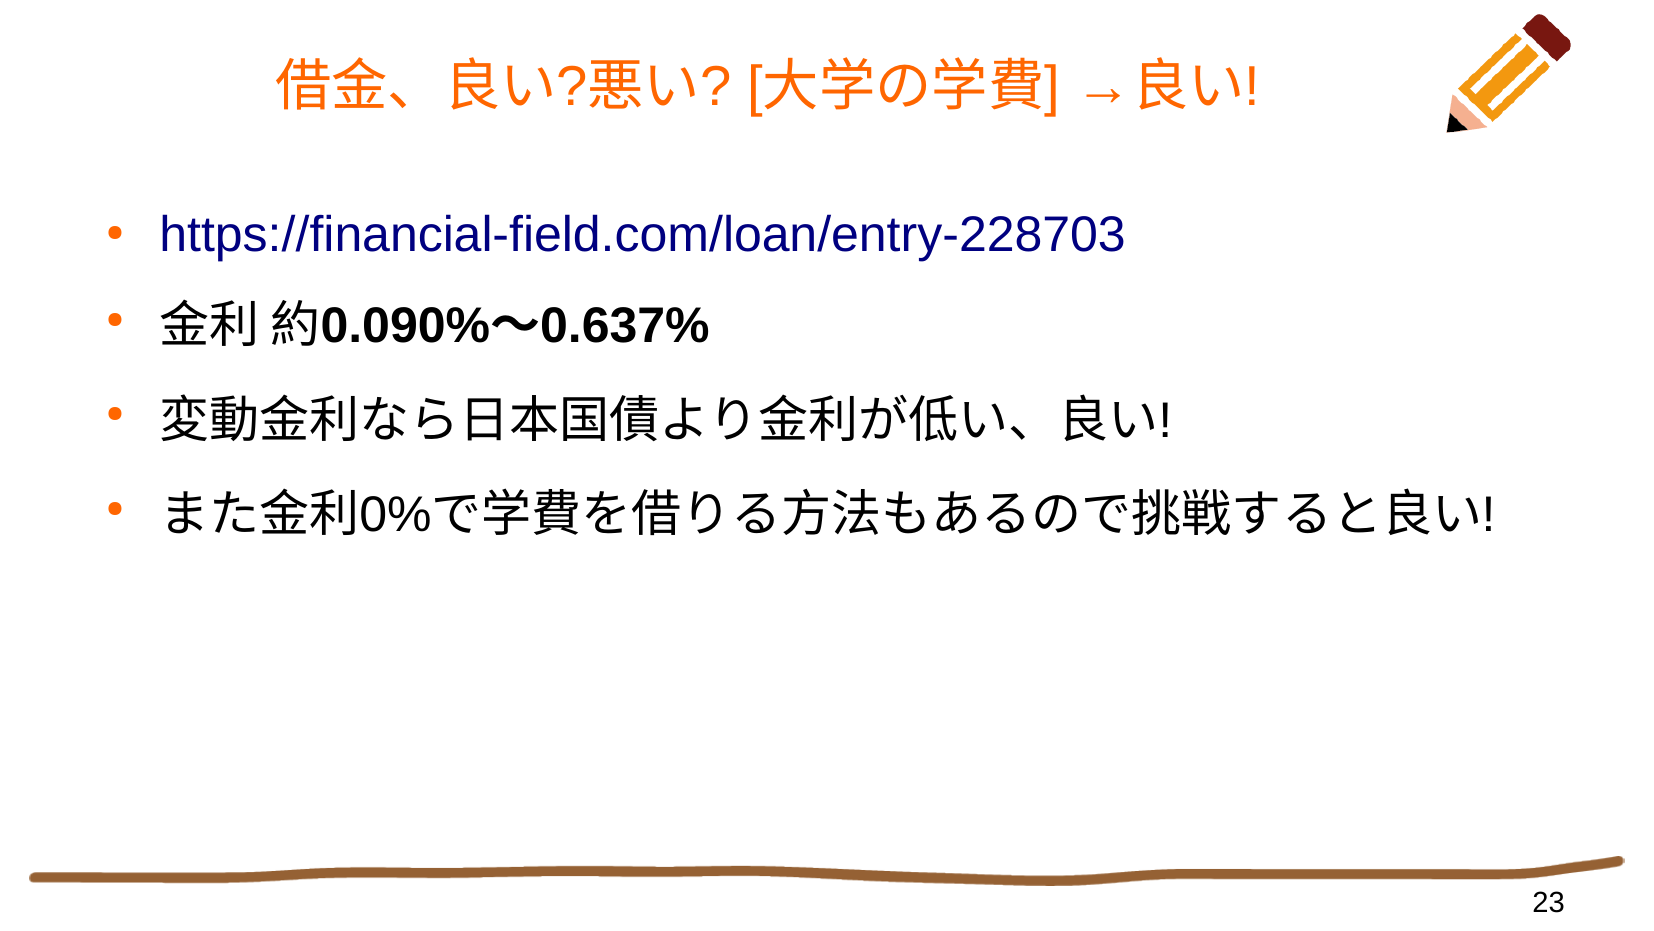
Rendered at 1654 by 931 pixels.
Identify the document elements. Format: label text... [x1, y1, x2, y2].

list https://financial-field.com/loan/entry-228703 金利 約0.090%〜0.637% 変動金利なら日本国債より金利が低い、良い! また金利0%で学費を借りる方法もあるので挑戦すると良い! [88, 206, 1576, 857]
picture [1446, 14, 1571, 133]
picture [29, 856, 1625, 886]
title 借金、良い?悪い? [大学の学費] →良い! [88, 29, 1447, 133]
